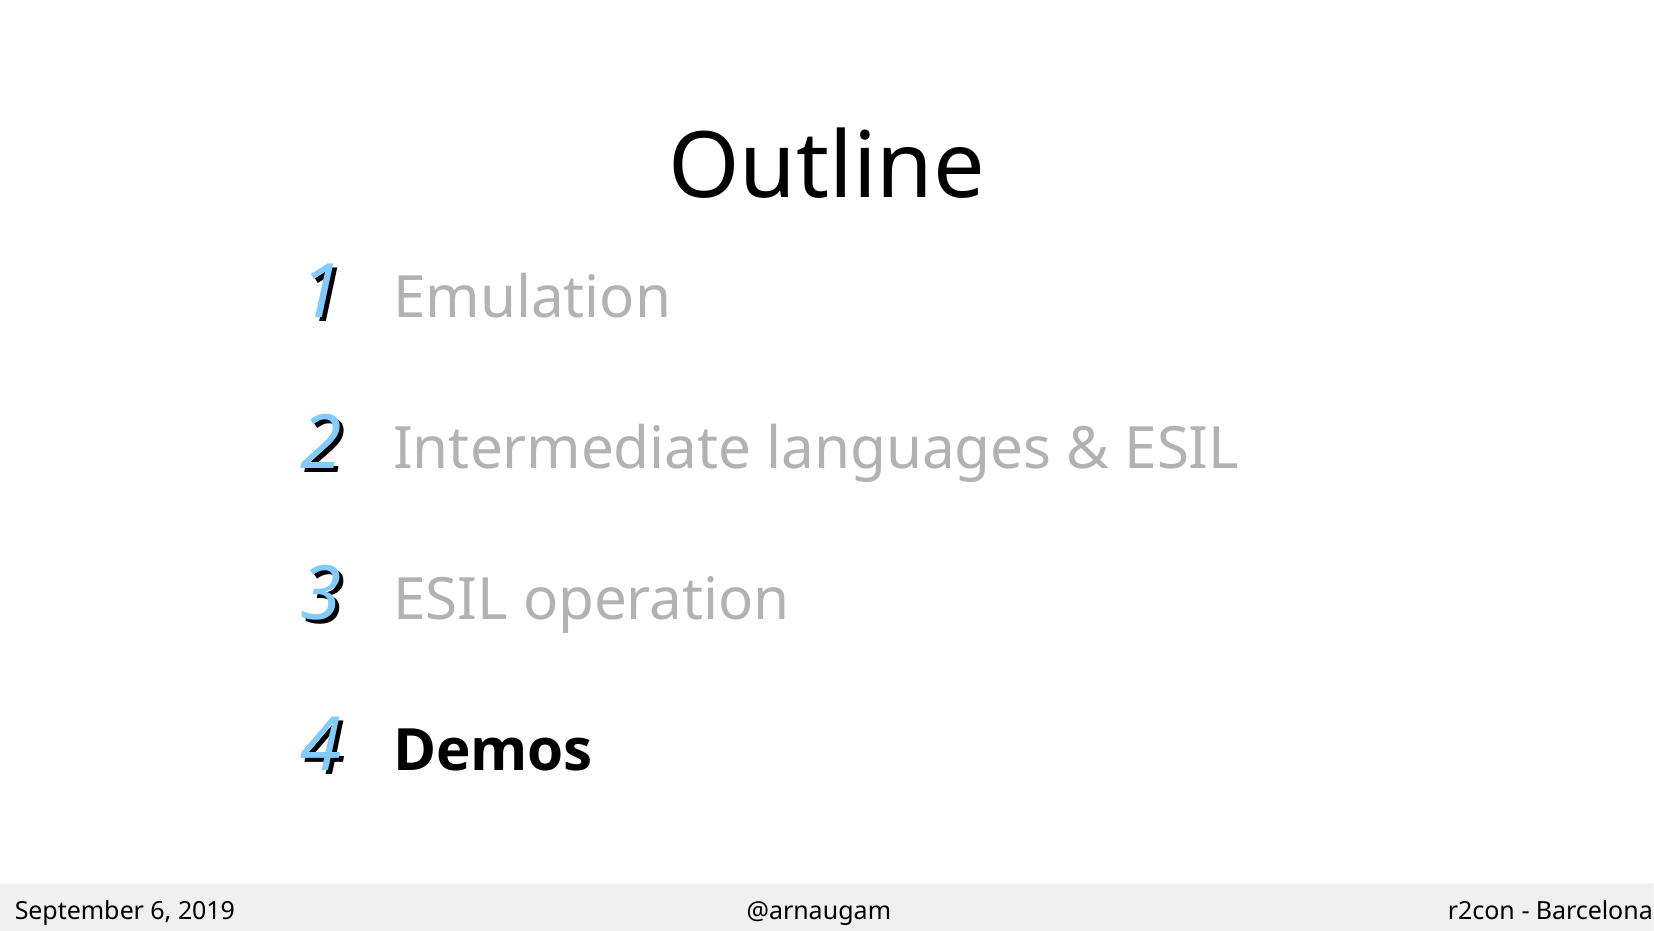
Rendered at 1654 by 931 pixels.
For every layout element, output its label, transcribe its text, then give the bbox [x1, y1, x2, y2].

list 1 Emulation 2 Intermediate languages & ESIL 3 ESIL operation 4 Demos [300, 210, 1351, 751]
title Outline [82, 84, 1571, 240]
